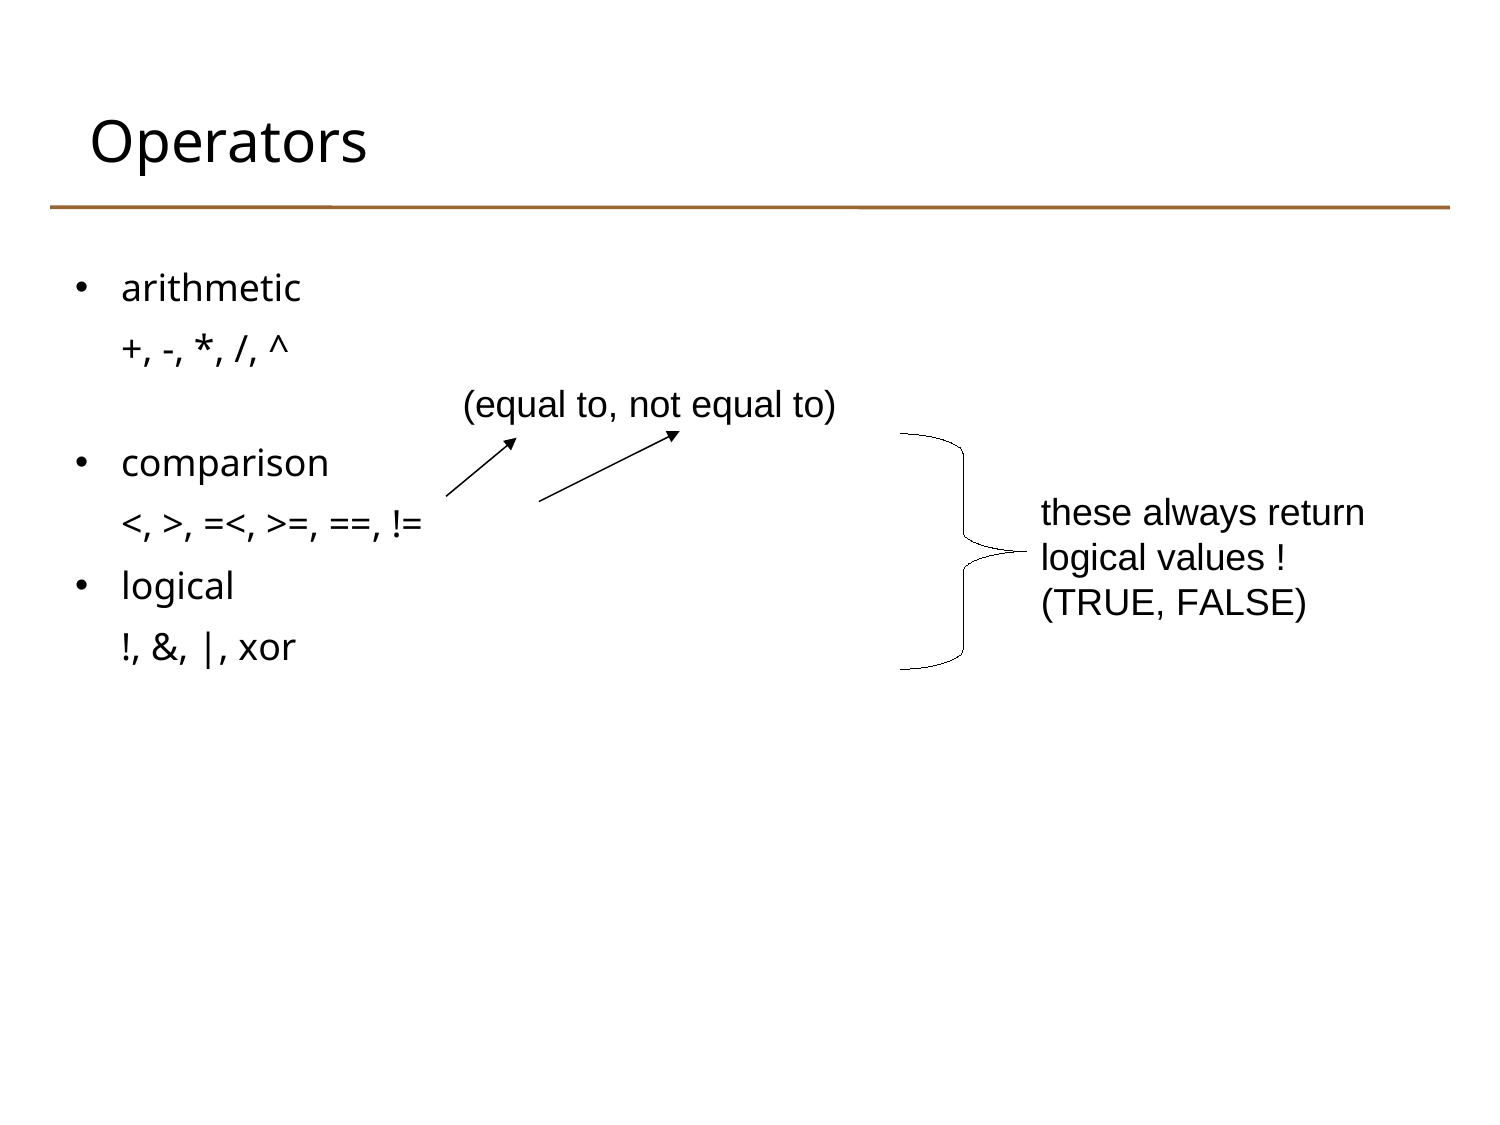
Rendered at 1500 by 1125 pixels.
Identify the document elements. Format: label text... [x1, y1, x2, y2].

text_box these always return logical values ! (TRUE, FALSE) [1026, 480, 1444, 631]
text_box Operators [75, 44, 1425, 233]
text_box arithmetic +, -, *, /, ^ comparison <, >, =<, >=, ==, != logical !, &, |, xor [75, 263, 1425, 1006]
text_box (equal to, not equal to)‏ [447, 372, 852, 434]
